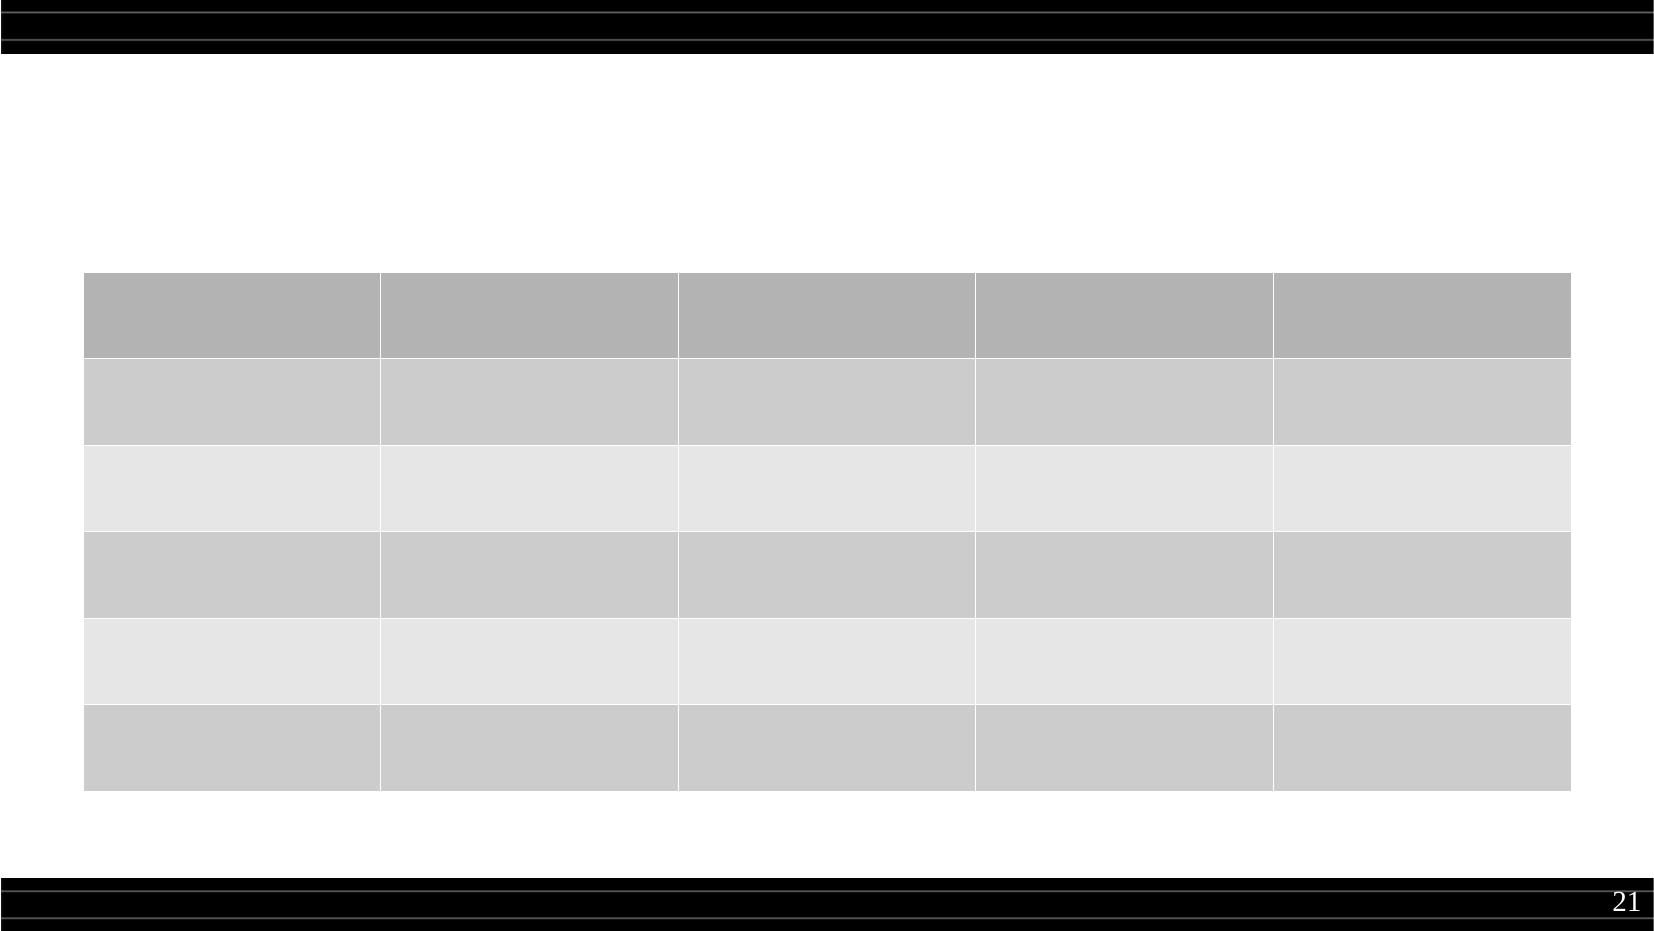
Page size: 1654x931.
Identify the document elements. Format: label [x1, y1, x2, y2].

table_header [1274, 273, 1571, 358]
table_cell [84, 359, 380, 445]
table_cell [1274, 446, 1571, 531]
table_header [976, 273, 1273, 358]
table_cell [381, 532, 678, 618]
table_cell [84, 705, 380, 791]
picture [1, 0, 1654, 54]
table_cell [679, 359, 975, 445]
table_cell [976, 532, 1273, 618]
table_cell [976, 705, 1273, 791]
table_cell [381, 619, 678, 704]
table_cell [679, 705, 975, 791]
table_cell [976, 619, 1273, 704]
table_cell [84, 619, 380, 704]
table_header [679, 273, 975, 358]
table_cell [679, 619, 975, 704]
table_cell [679, 532, 975, 618]
table_cell [381, 359, 678, 445]
table_cell [1274, 359, 1571, 445]
table_cell [679, 446, 975, 531]
table_cell [84, 532, 380, 618]
table_cell [1274, 705, 1571, 791]
table_cell [976, 359, 1273, 445]
picture [1, 878, 1654, 931]
table_cell [381, 446, 678, 531]
table_cell [1274, 619, 1571, 704]
table_cell [1274, 532, 1571, 618]
table_cell [381, 705, 678, 791]
table_header [84, 273, 380, 358]
table_header [381, 273, 678, 358]
table_cell [84, 446, 380, 531]
table_cell [976, 446, 1273, 531]
